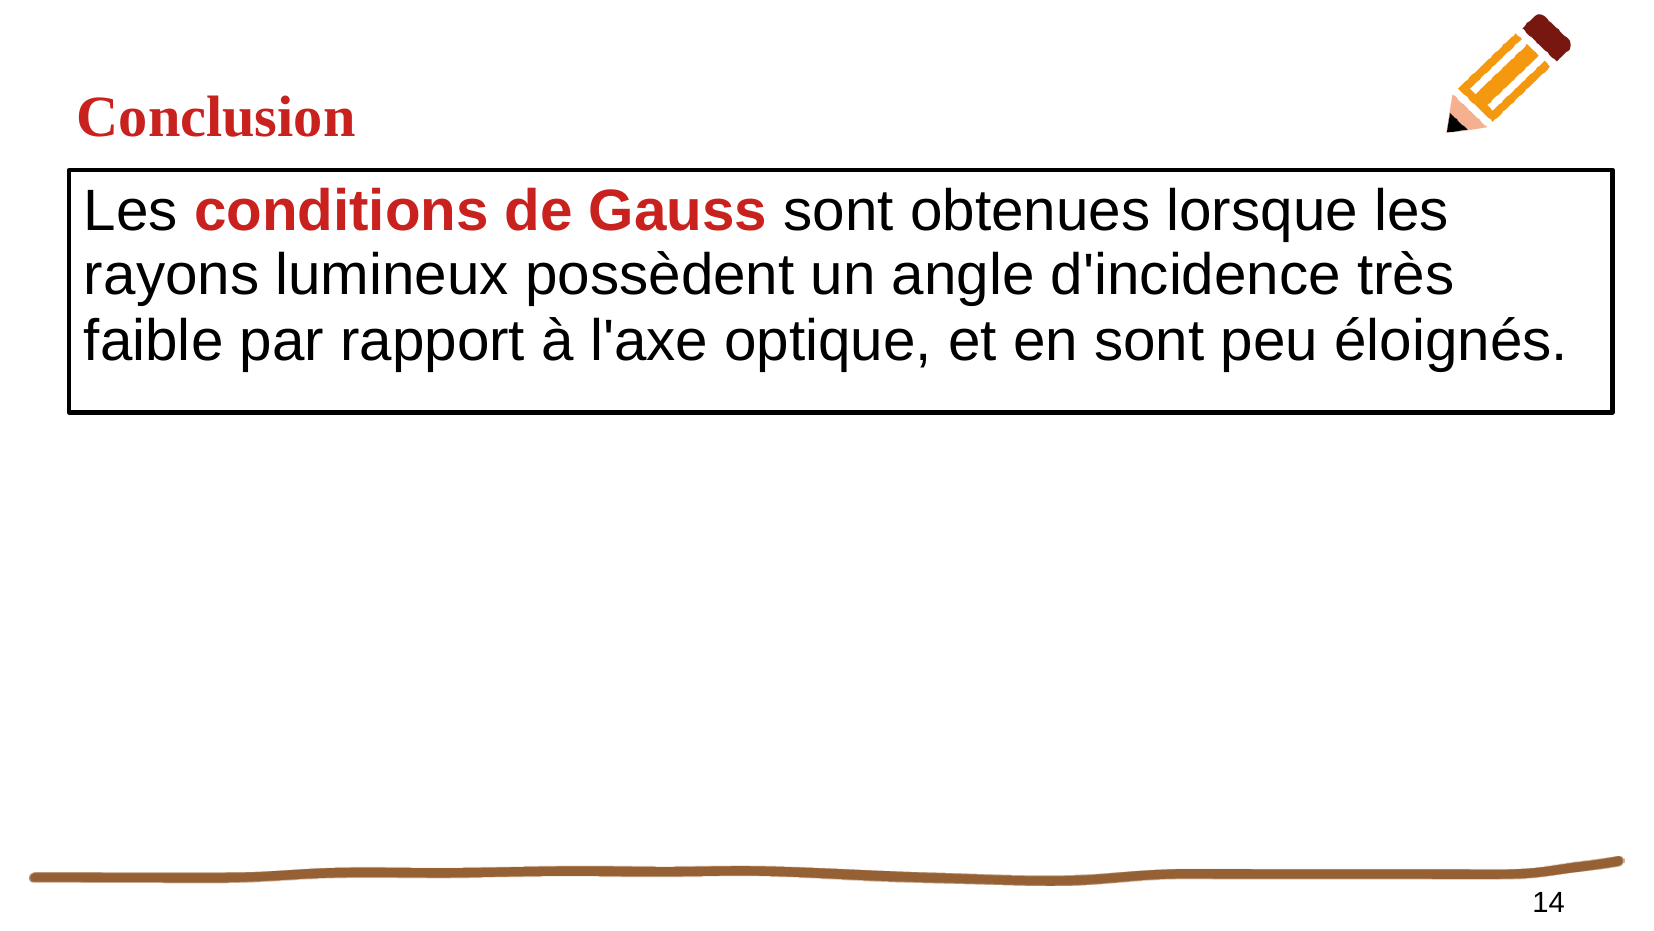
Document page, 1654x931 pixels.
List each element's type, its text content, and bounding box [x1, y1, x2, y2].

picture [29, 856, 1625, 886]
text_box Les conditions de Gauss sont obtenues lorsque les rayons lumineux possèdent un angle d'incidence très faible par rapport à l'axe optique, et en sont peu éloignés. [69, 169, 1613, 413]
title Conclusion [76, 64, 1436, 168]
picture [1446, 14, 1571, 133]
